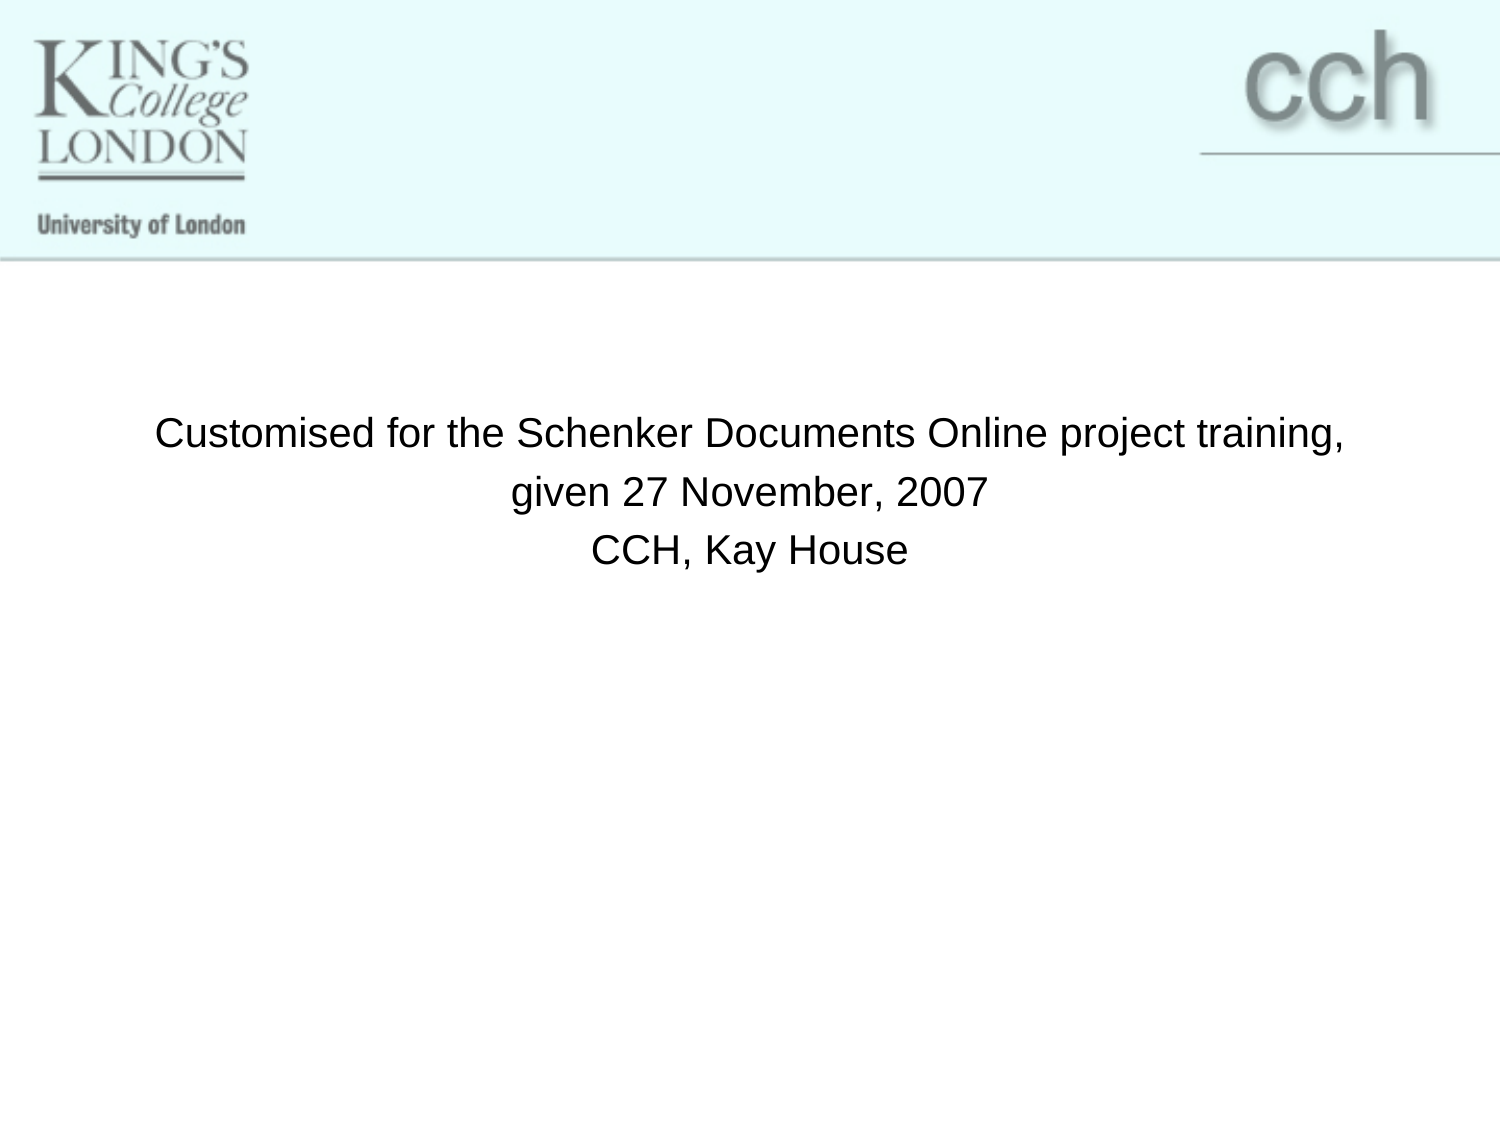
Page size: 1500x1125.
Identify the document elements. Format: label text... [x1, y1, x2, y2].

list Customised for the Schenker Documents Online project training, given 27 November, 2007 CCH, Kay House [112, 324, 1388, 1001]
picture [0, 0, 1500, 1125]
